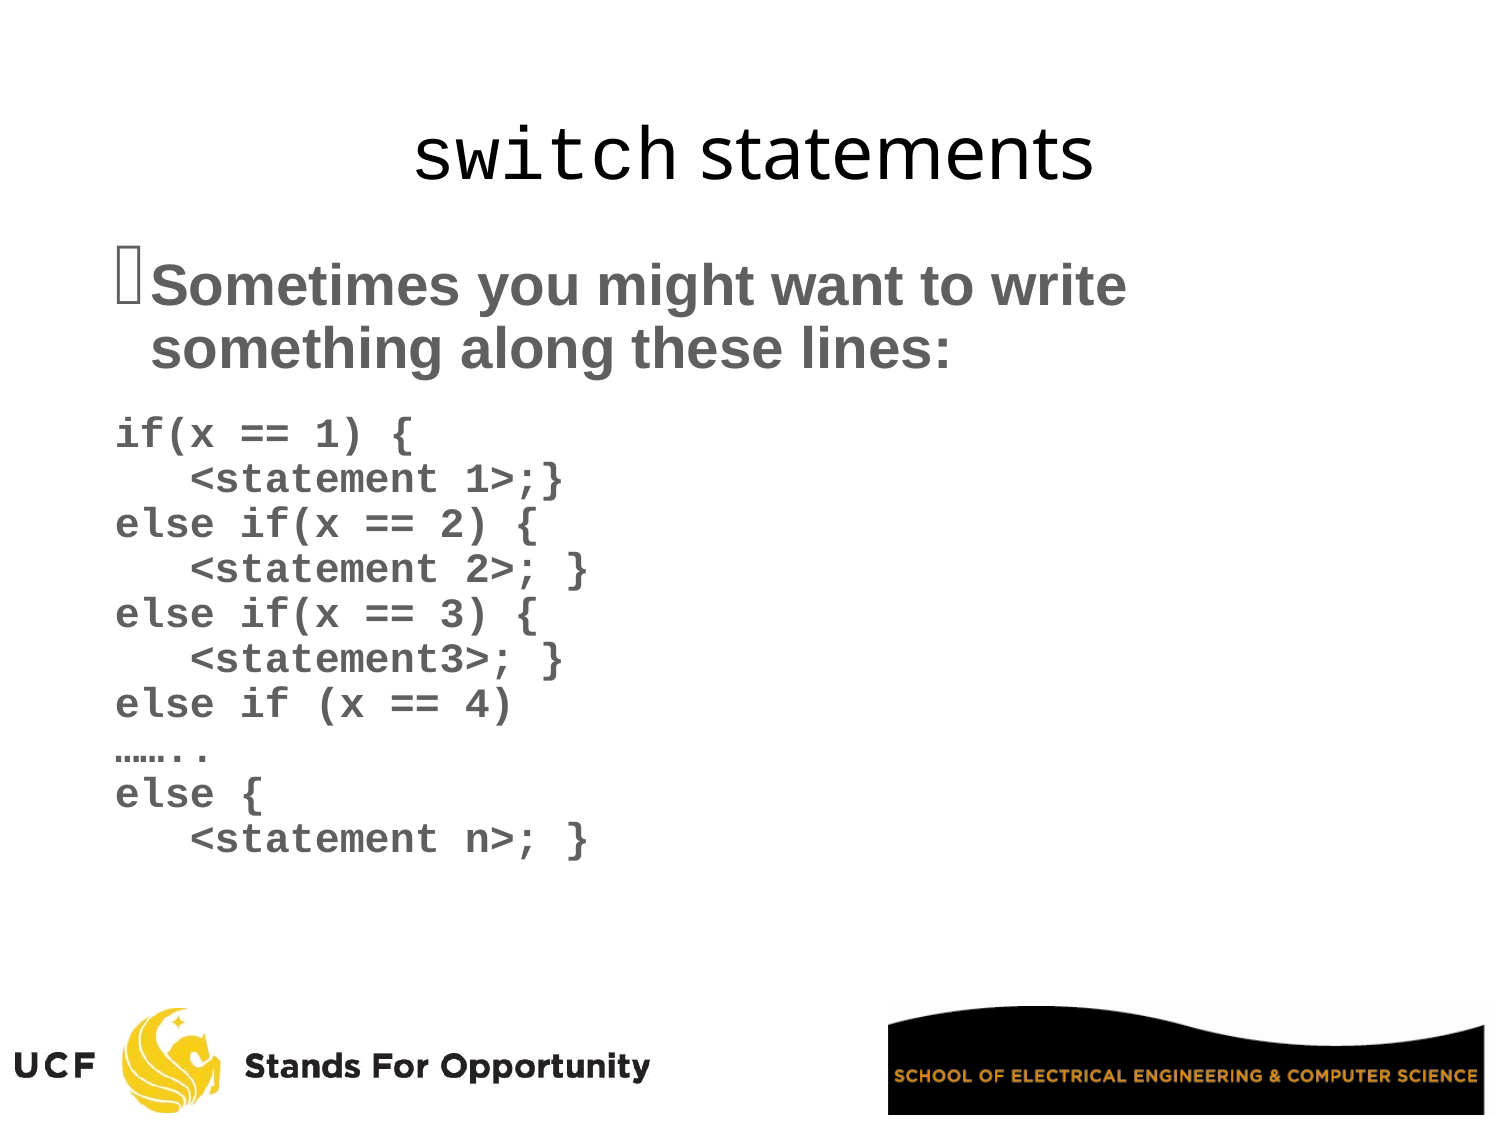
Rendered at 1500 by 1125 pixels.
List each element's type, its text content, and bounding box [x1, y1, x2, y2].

text_box switch statements [79, 52, 1427, 248]
picture [15, 1008, 650, 1113]
text_box Sometimes you might want to write something along these lines: if(x == 1) { <statement 1>;} else if(x == 2) { <statement 2>; } else if(x == 3) { <statement3>; } else if (x == 4) …….. else { <statement n>; } [99, 247, 1375, 923]
picture [887, 1006, 1497, 1115]
